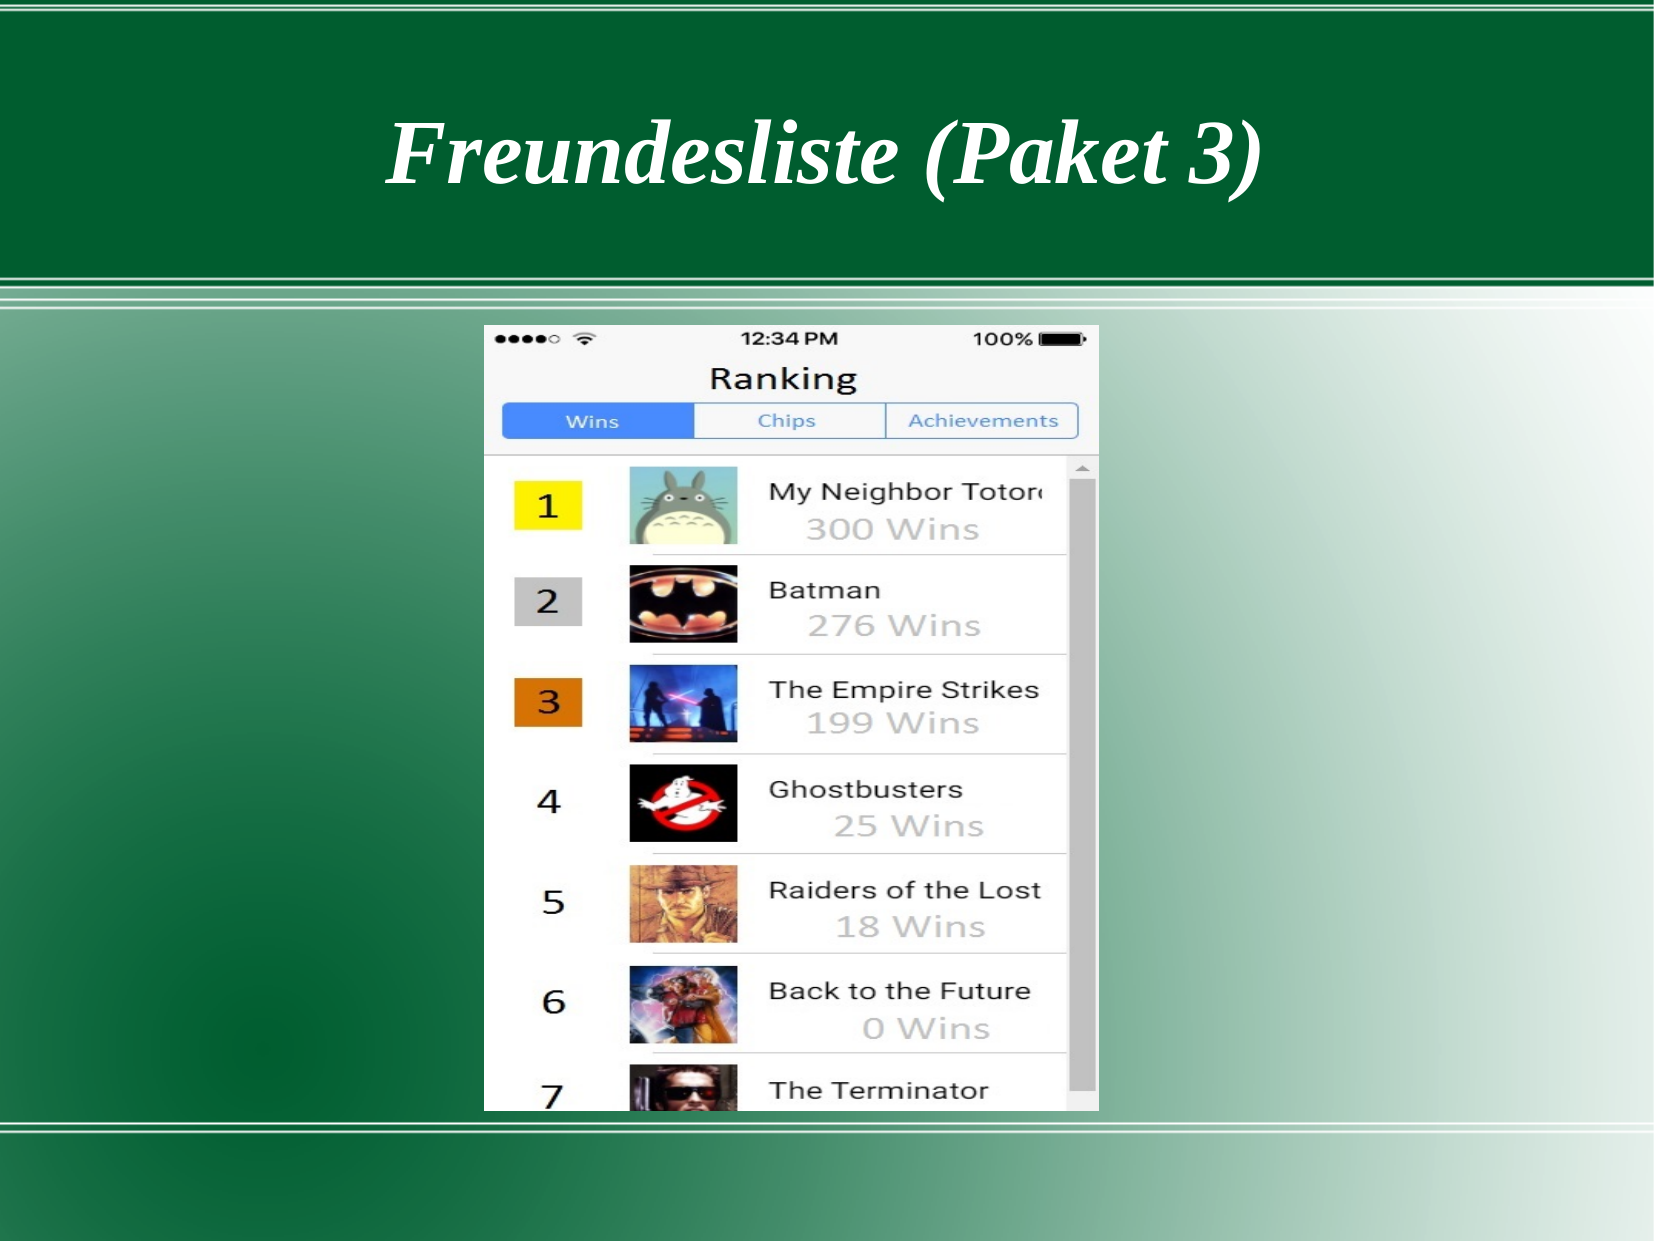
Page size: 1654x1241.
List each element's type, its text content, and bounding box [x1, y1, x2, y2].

title Freundesliste (Paket 3) [82, 49, 1571, 257]
picture [0, 0, 1654, 1241]
